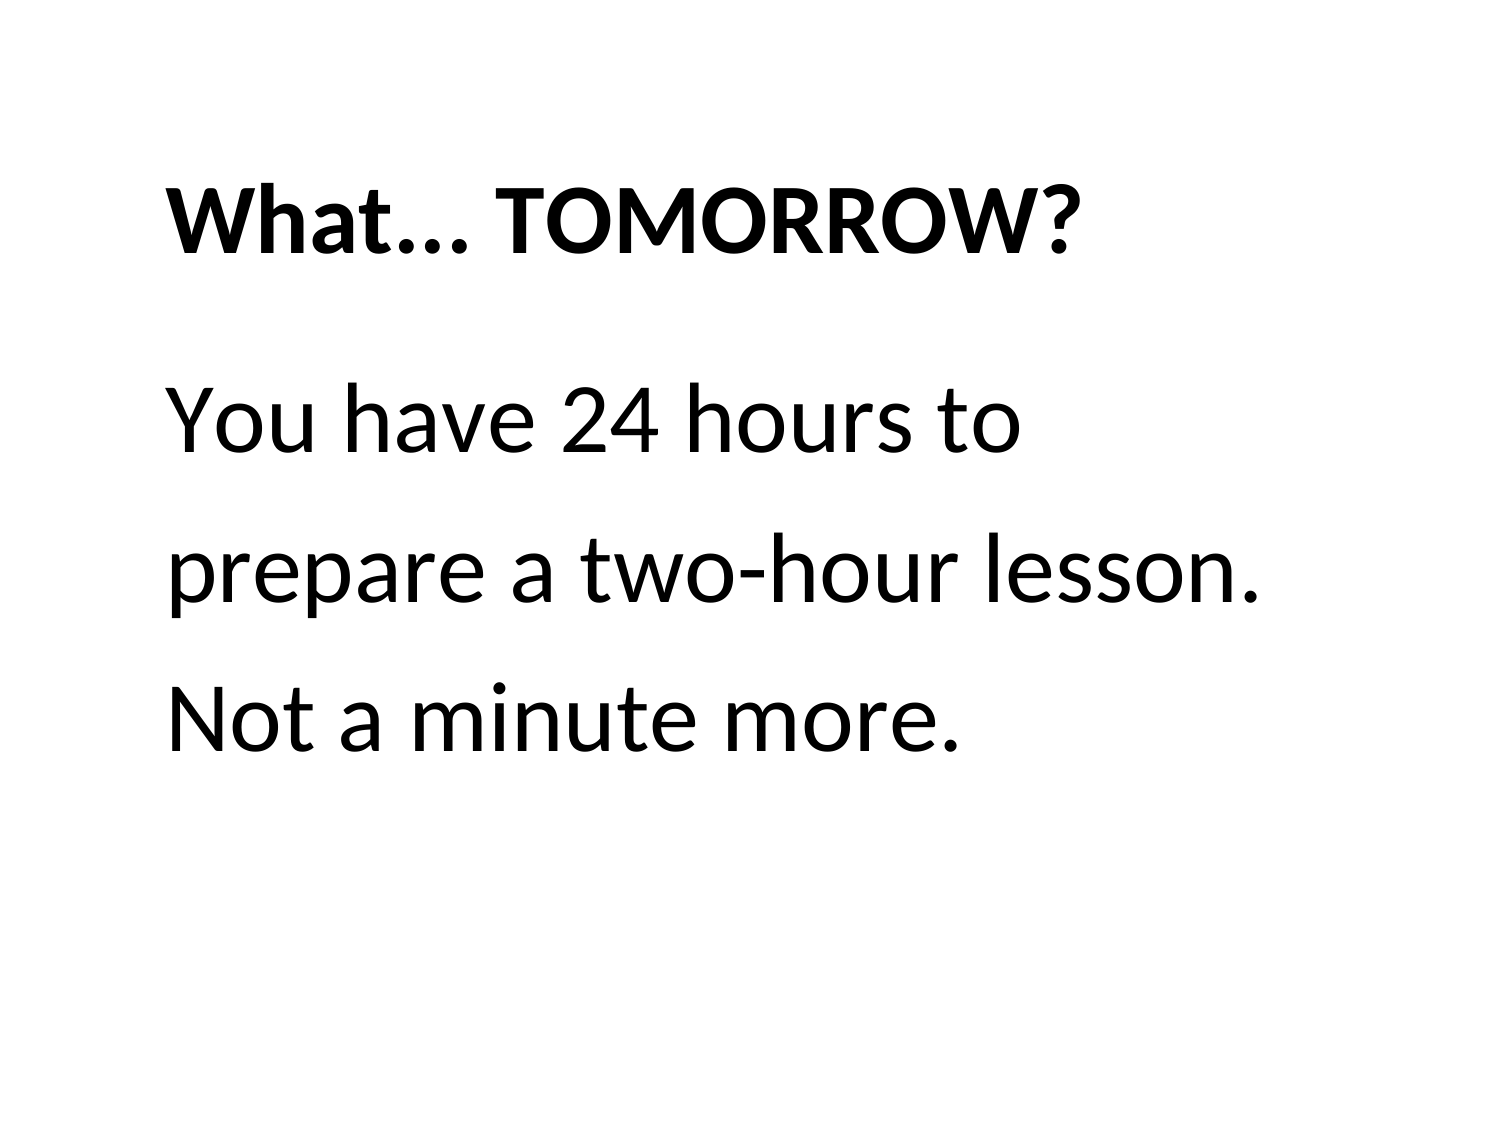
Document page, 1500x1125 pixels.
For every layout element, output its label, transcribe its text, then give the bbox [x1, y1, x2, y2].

text_box You have 24 hours to prepare a two-hour lesson. Not a minute more. [150, 314, 1306, 871]
text_box What... TOMORROW? [149, 166, 1427, 262]
